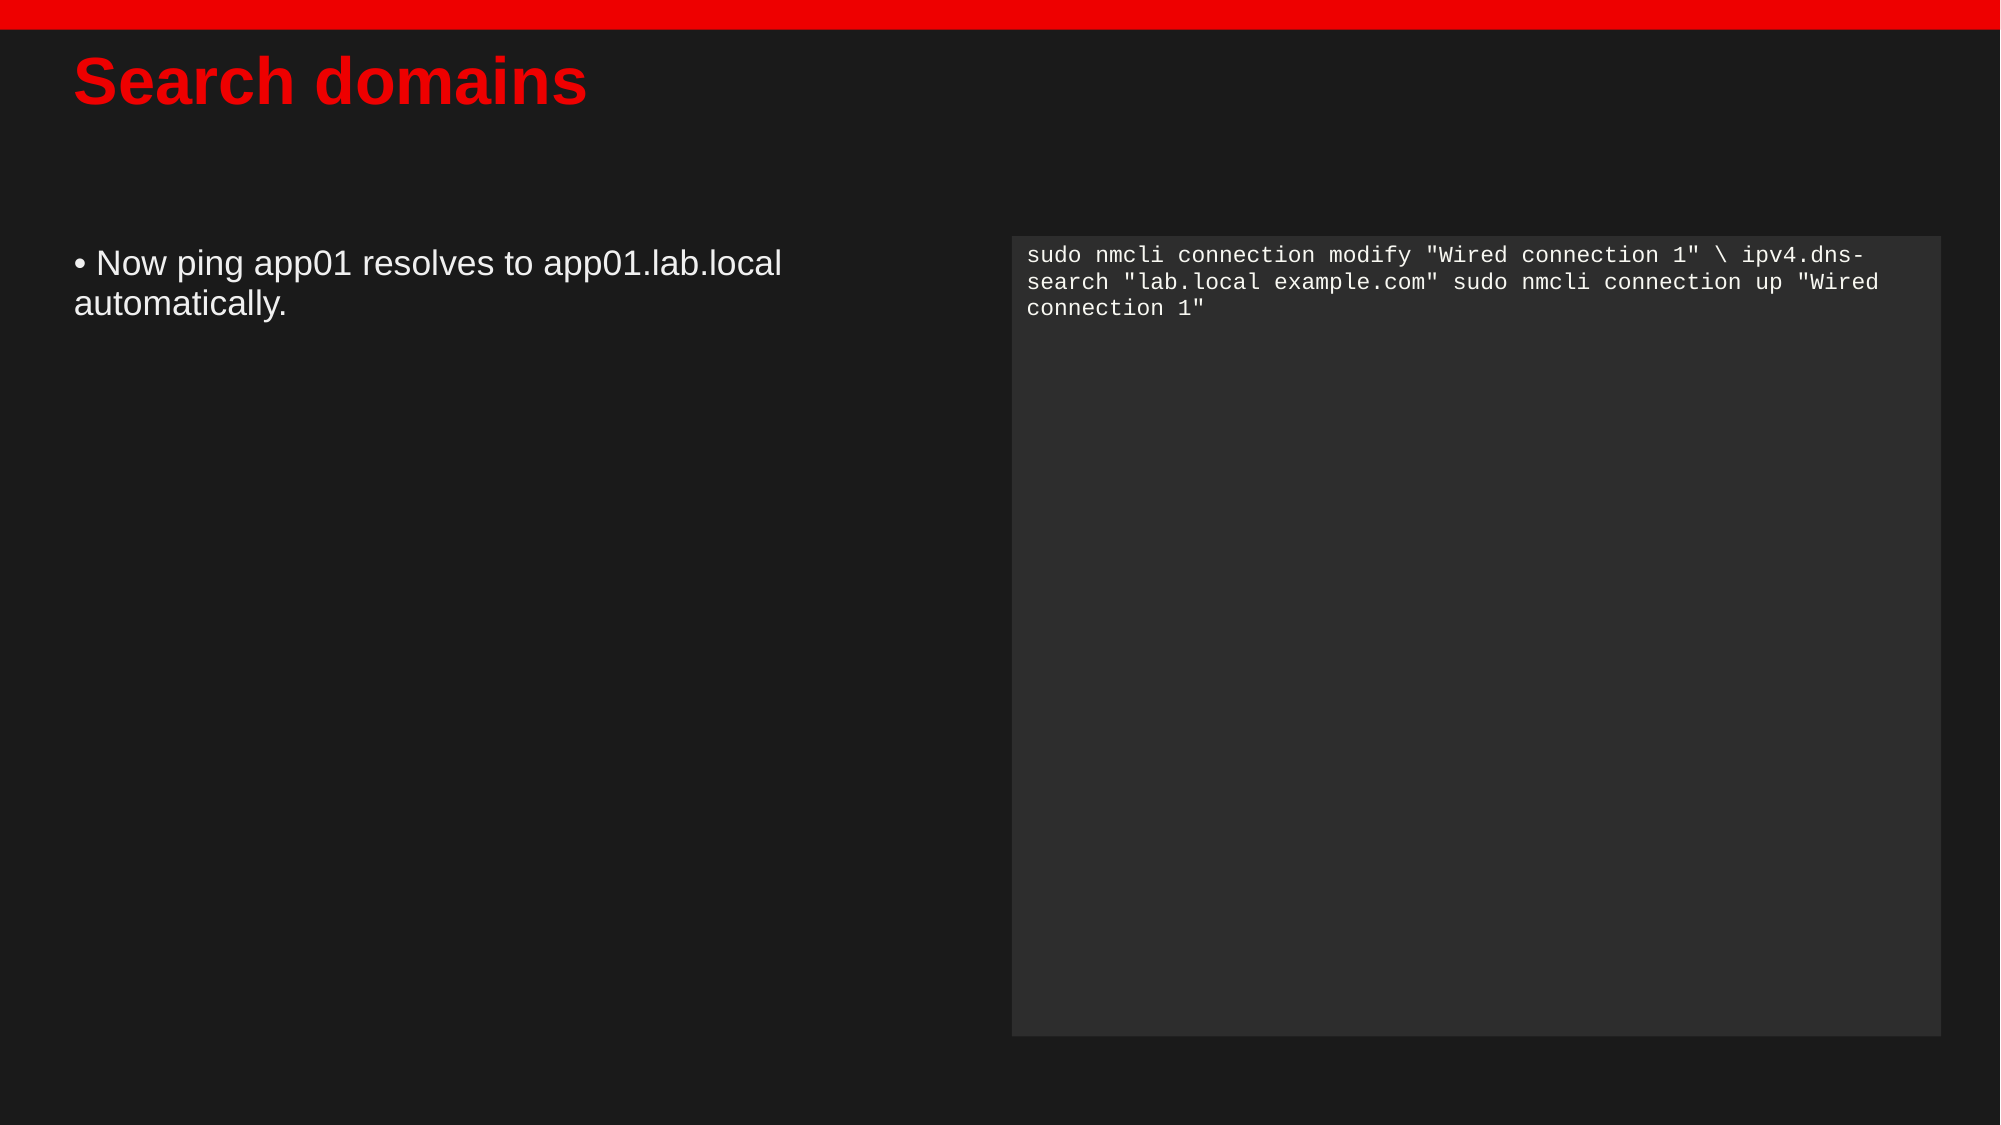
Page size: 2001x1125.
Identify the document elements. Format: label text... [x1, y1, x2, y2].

text_box sudo nmcli connection modify "Wired connection 1" \ ipv4.dns-search "lab.local example.com" sudo nmcli connection up "Wired connection 1" [1011, 236, 1942, 1037]
text_box Search domains [59, 36, 1942, 208]
text_box • Now ping app01 resolves to app01.lab.local automatically. [59, 236, 989, 1037]
text_box [0, 0, 2001, 30]
